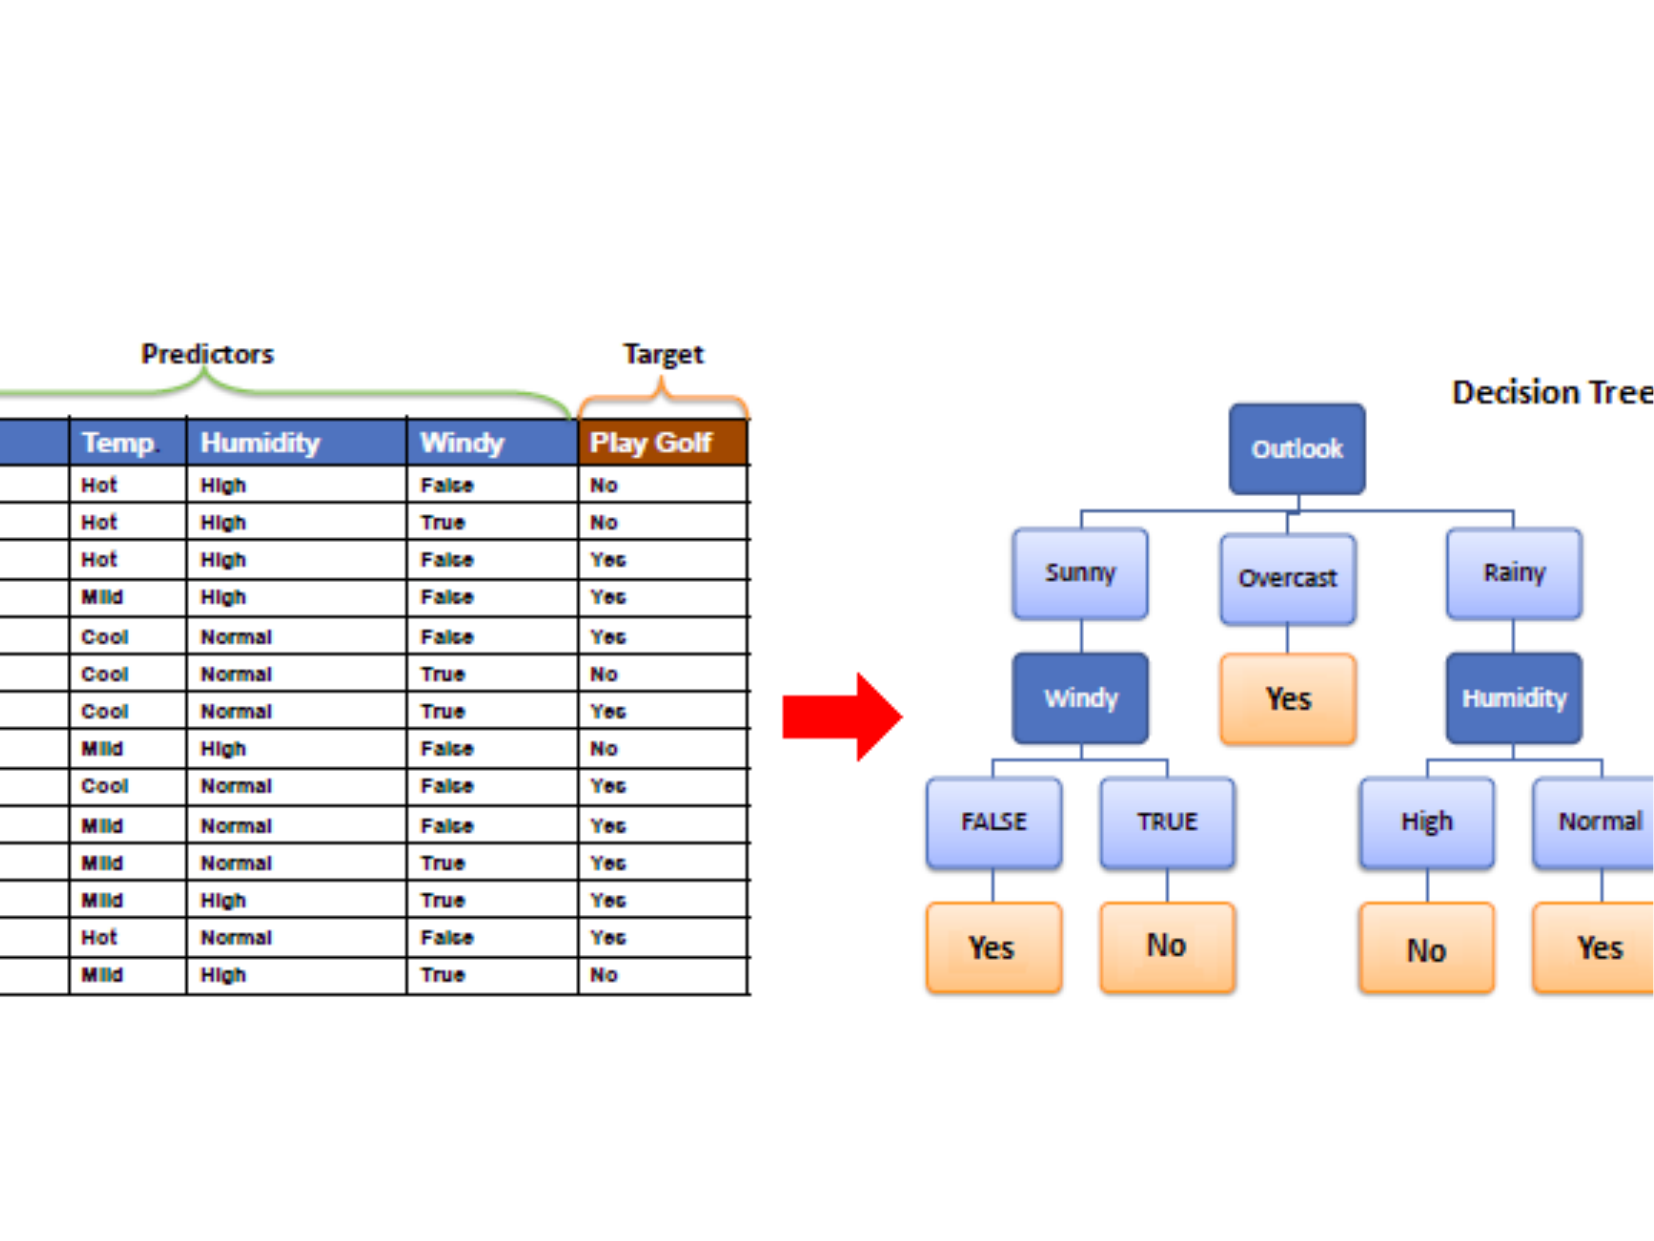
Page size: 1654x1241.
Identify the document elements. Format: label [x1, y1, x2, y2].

picture [0, 330, 1654, 1040]
